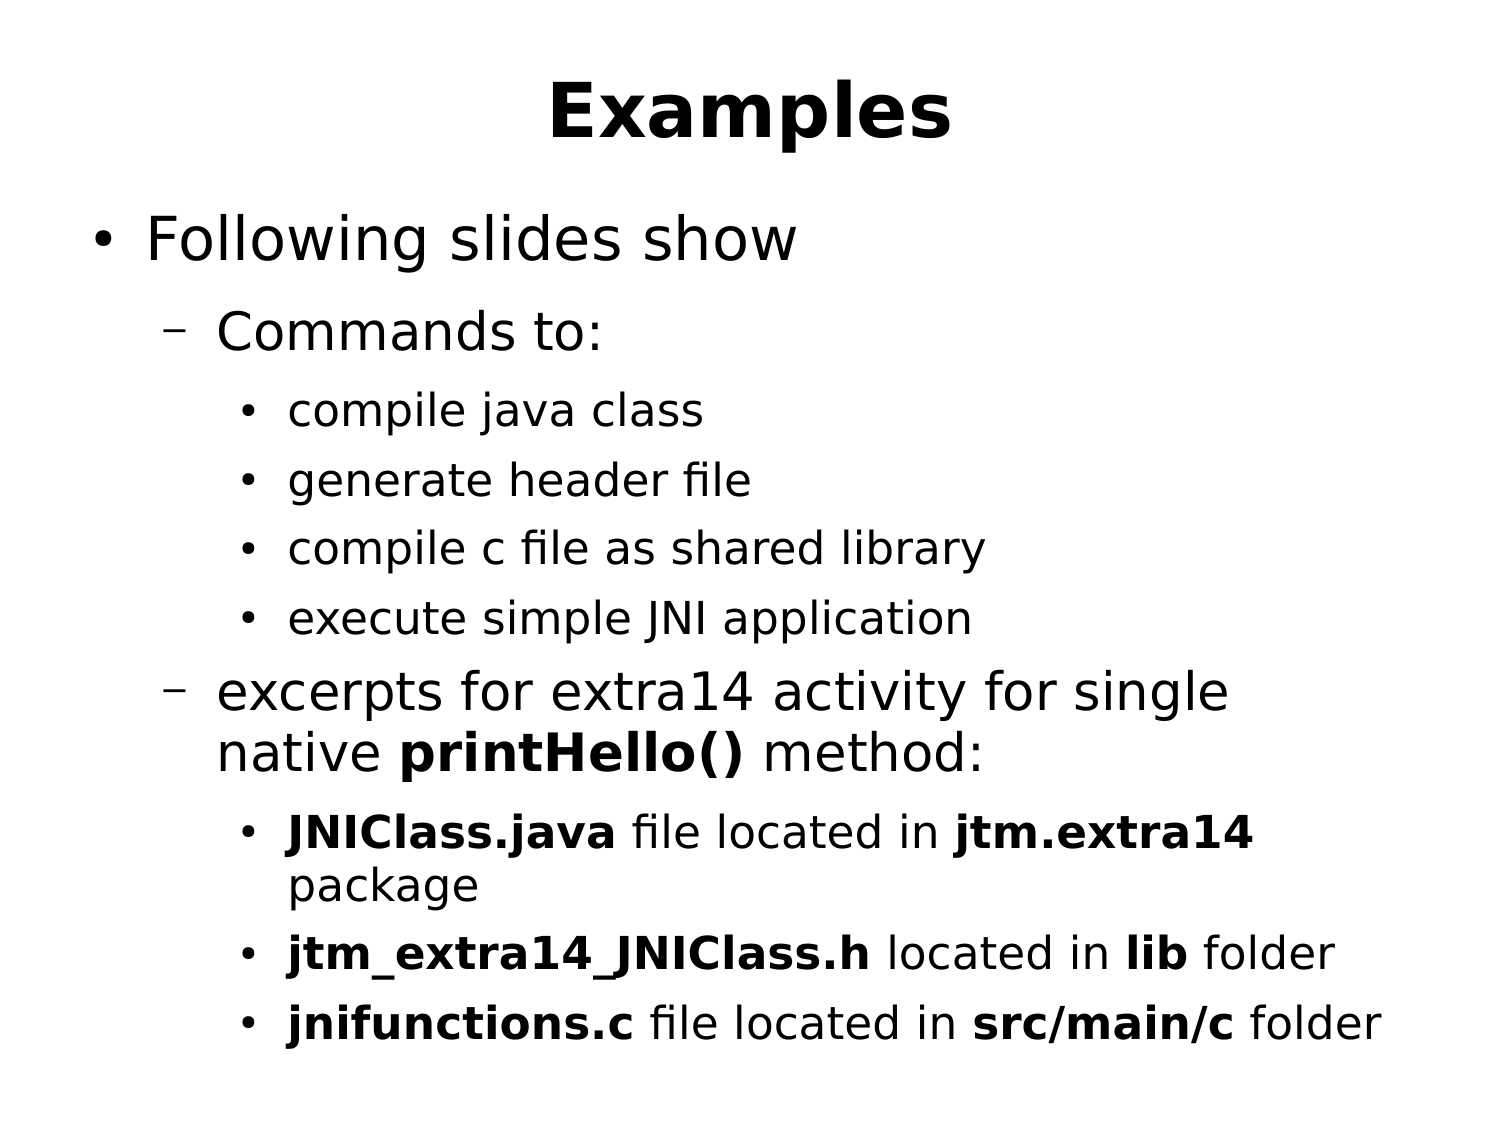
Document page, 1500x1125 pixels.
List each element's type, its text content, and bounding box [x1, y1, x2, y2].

title Examples [75, 44, 1425, 177]
list Following slides show Commands to: compile java class generate header file compile c file as shared library execute simple JNI application excerpts for extra14 activity for single native printHello() method: JNIClass.java file located in jtm.extra14 package jtm_extra14_JNIClass.h located in lib folder jnifunctions.c file located in src/main/c folder [75, 204, 1395, 1075]
